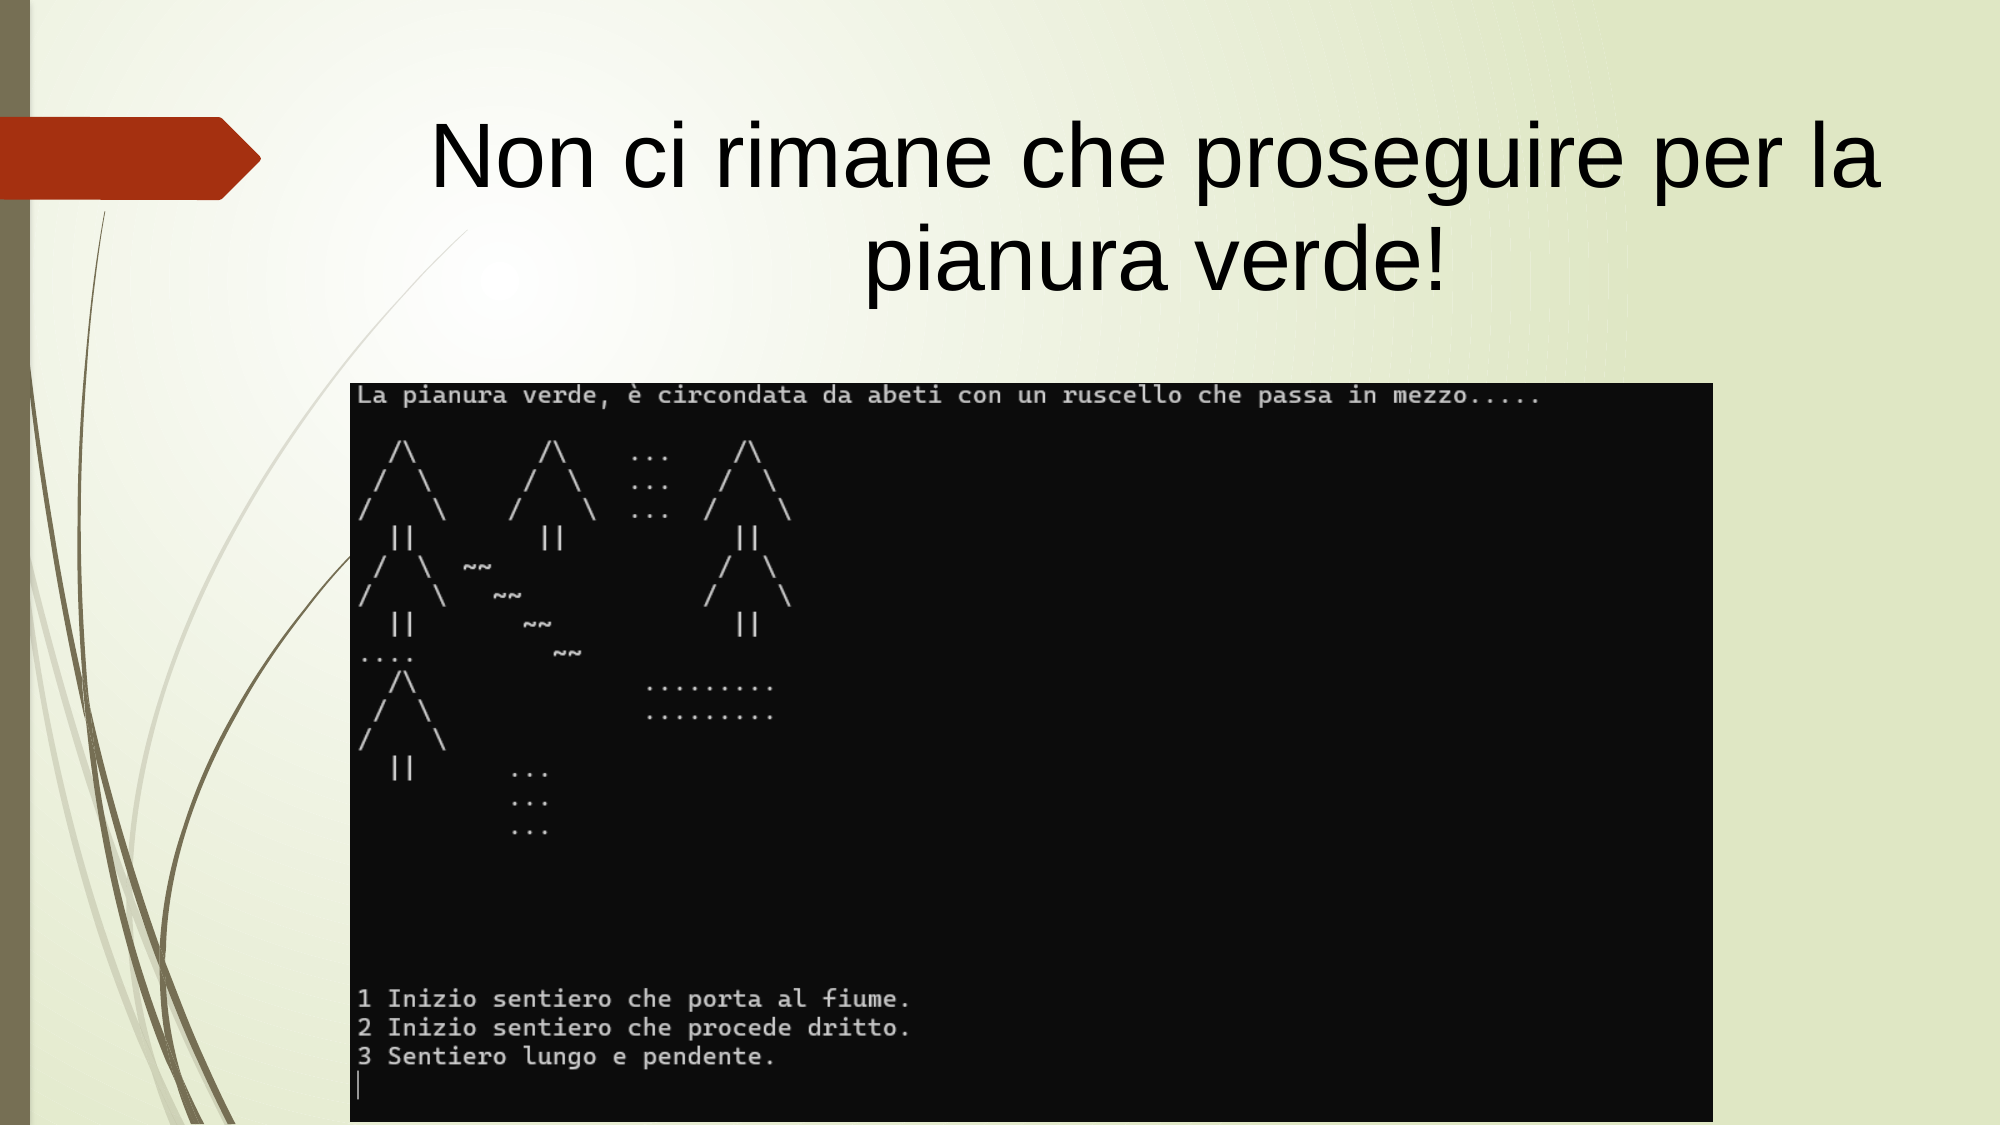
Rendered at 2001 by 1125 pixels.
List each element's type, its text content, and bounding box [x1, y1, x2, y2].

picture [350, 383, 1713, 1123]
title Non ci rimane che proseguire per la pianura verde! [425, 102, 1888, 313]
